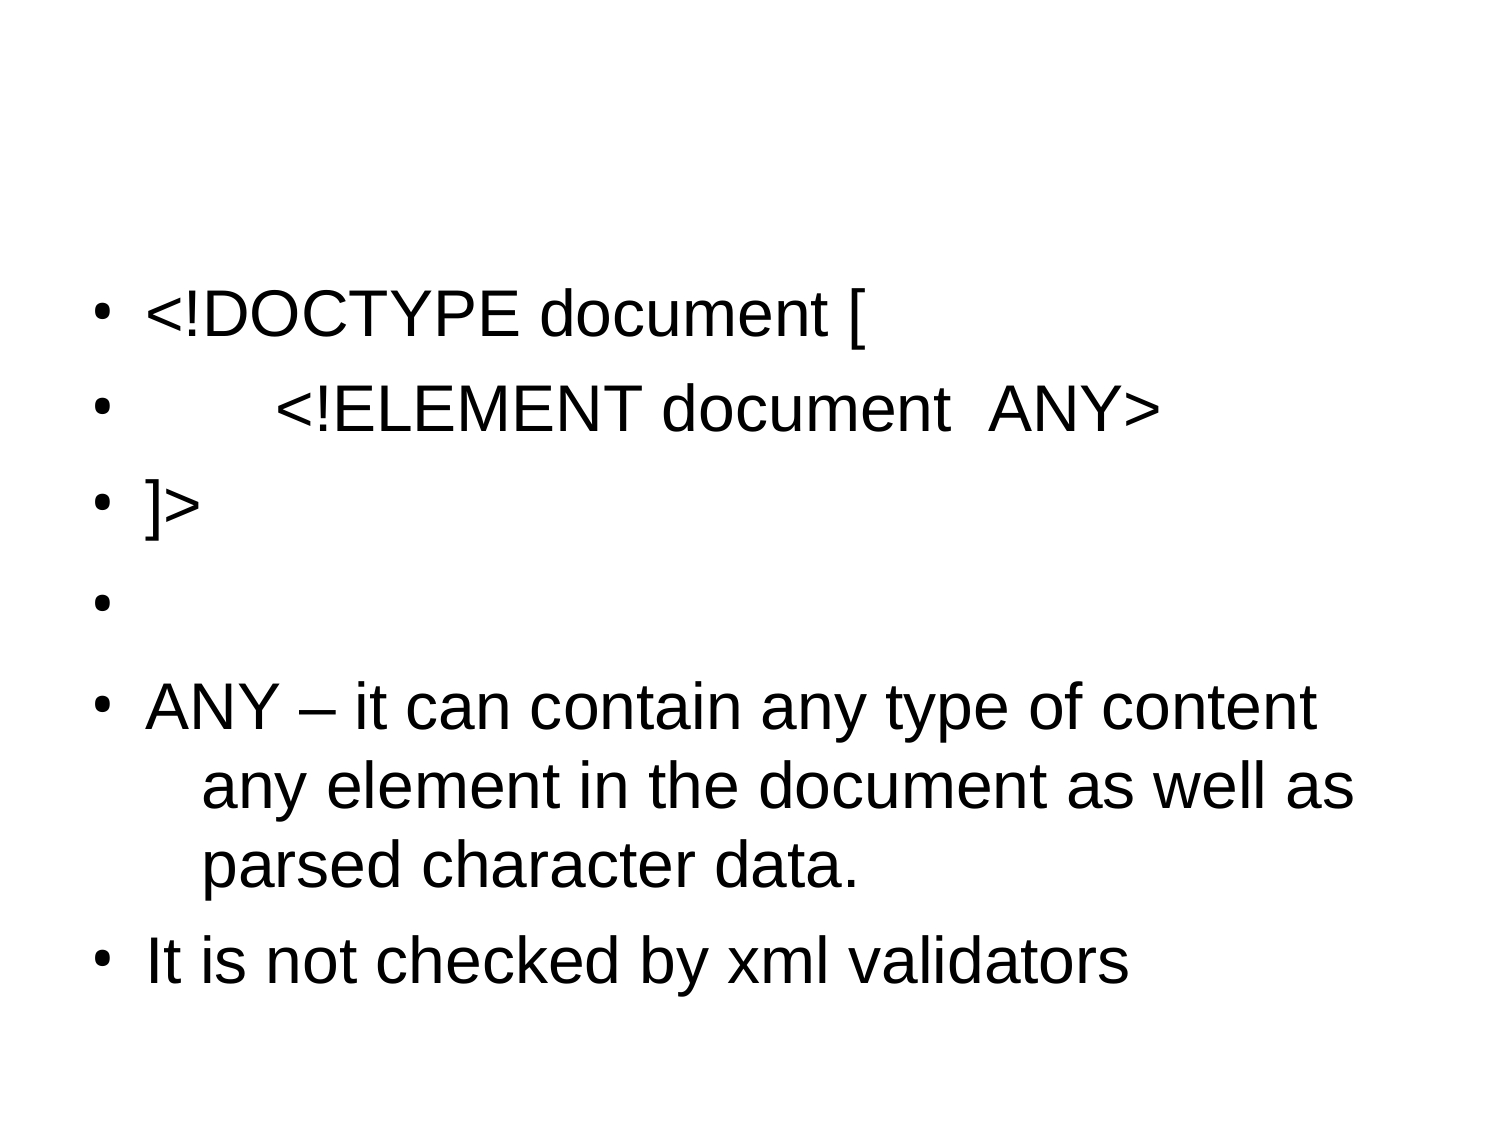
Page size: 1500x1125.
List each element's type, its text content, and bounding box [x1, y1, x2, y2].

list <!DOCTYPE document [ <!ELEMENT document ANY> ]> ANY – it can contain any type of content any element in the document as well as parsed character data. It is not checked by xml validators [75, 262, 1426, 1005]
